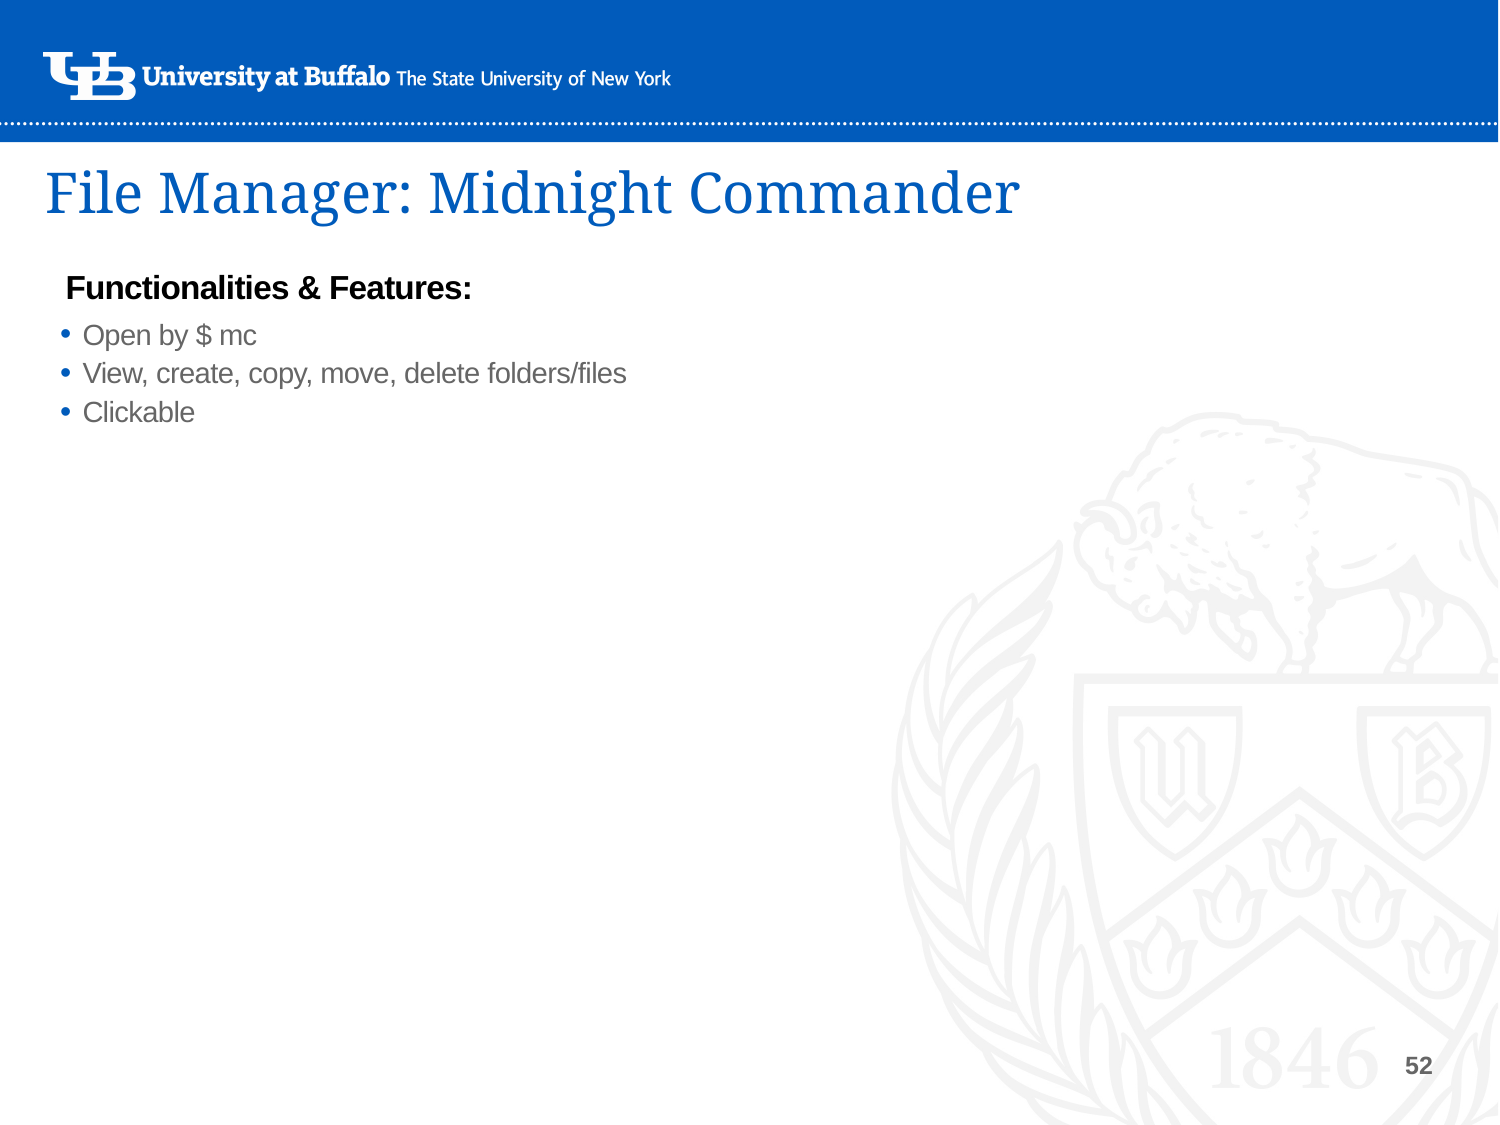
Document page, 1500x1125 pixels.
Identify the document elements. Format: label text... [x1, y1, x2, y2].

list Open by $ mc View, create, copy, move, delete folders/files Clickable [30, 313, 976, 499]
text_box Functionalities & Features: [50, 261, 586, 313]
title File Manager: Midnight Commander [30, 153, 1387, 233]
picture [0, 0, 1499, 1125]
